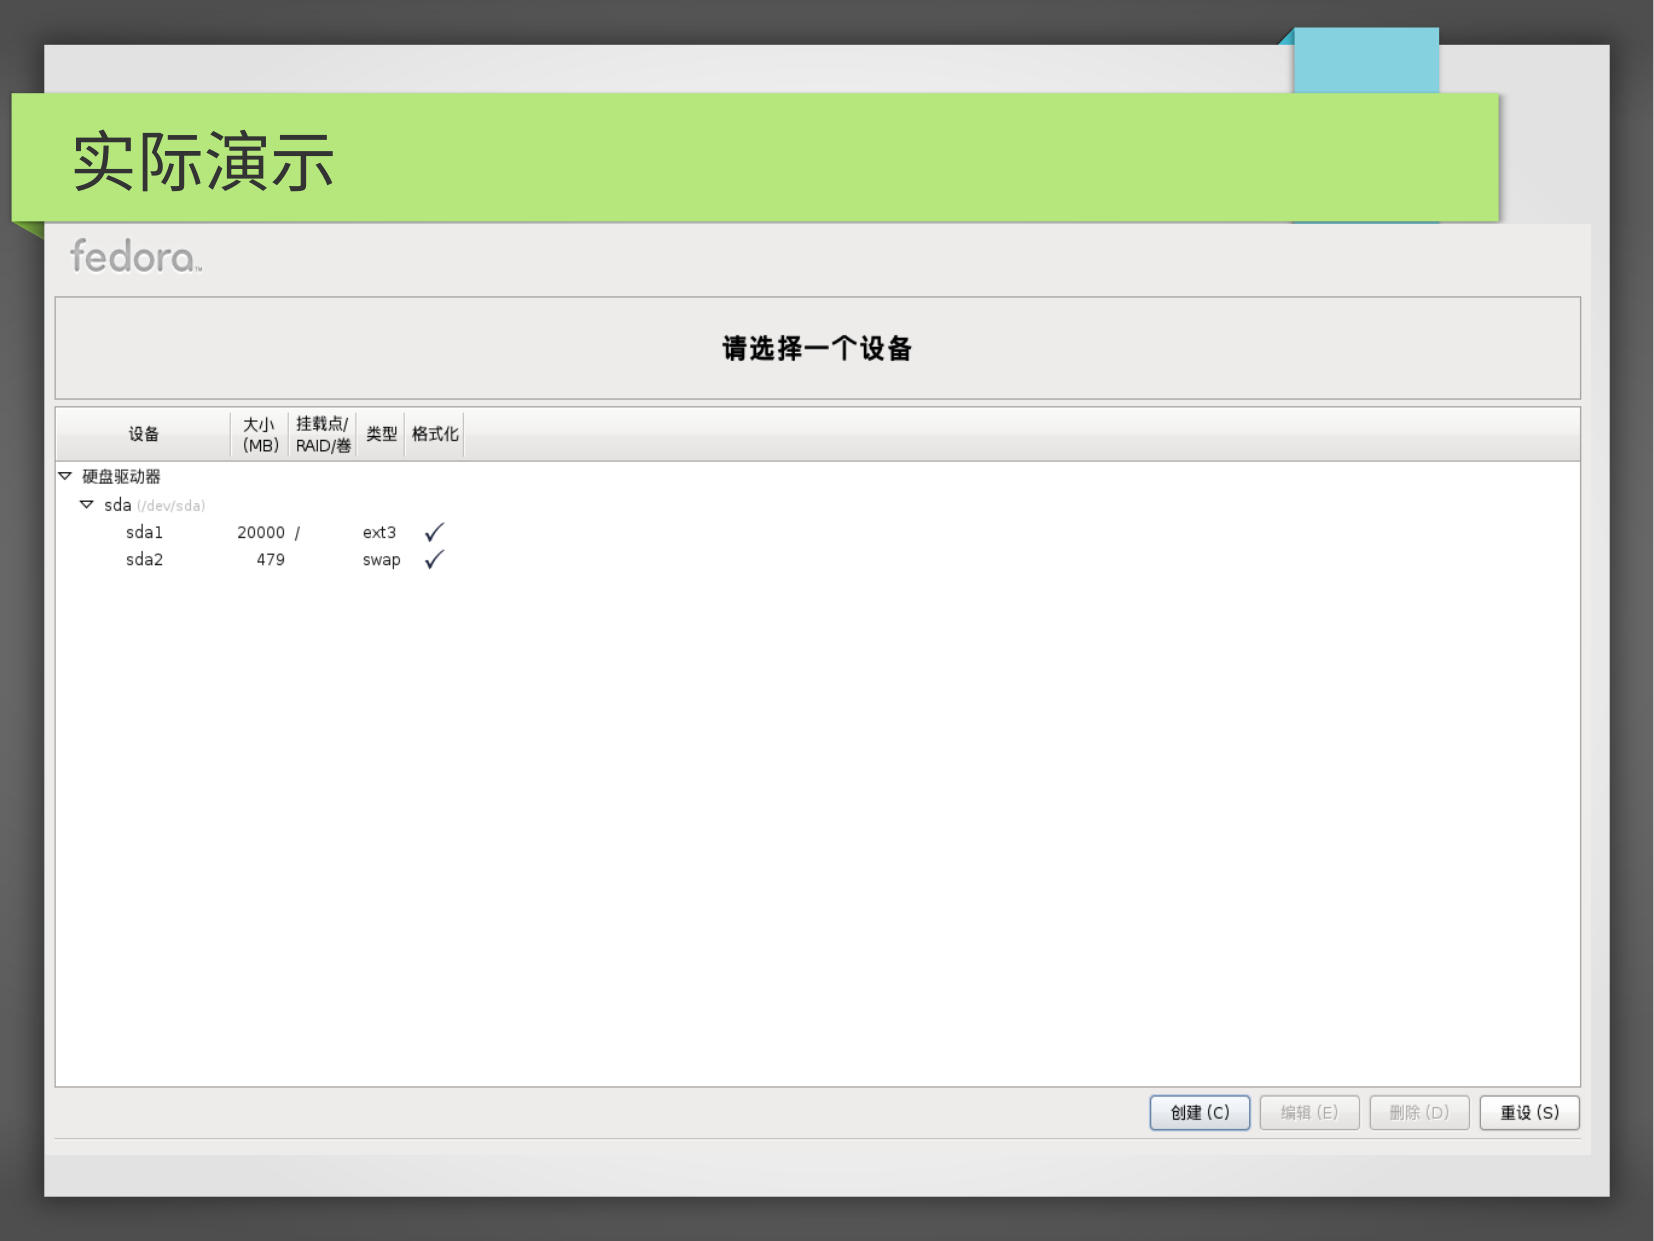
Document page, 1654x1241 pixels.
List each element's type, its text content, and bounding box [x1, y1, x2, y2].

picture [0, 0, 1654, 1241]
title 实际演示 [82, 49, 1571, 224]
